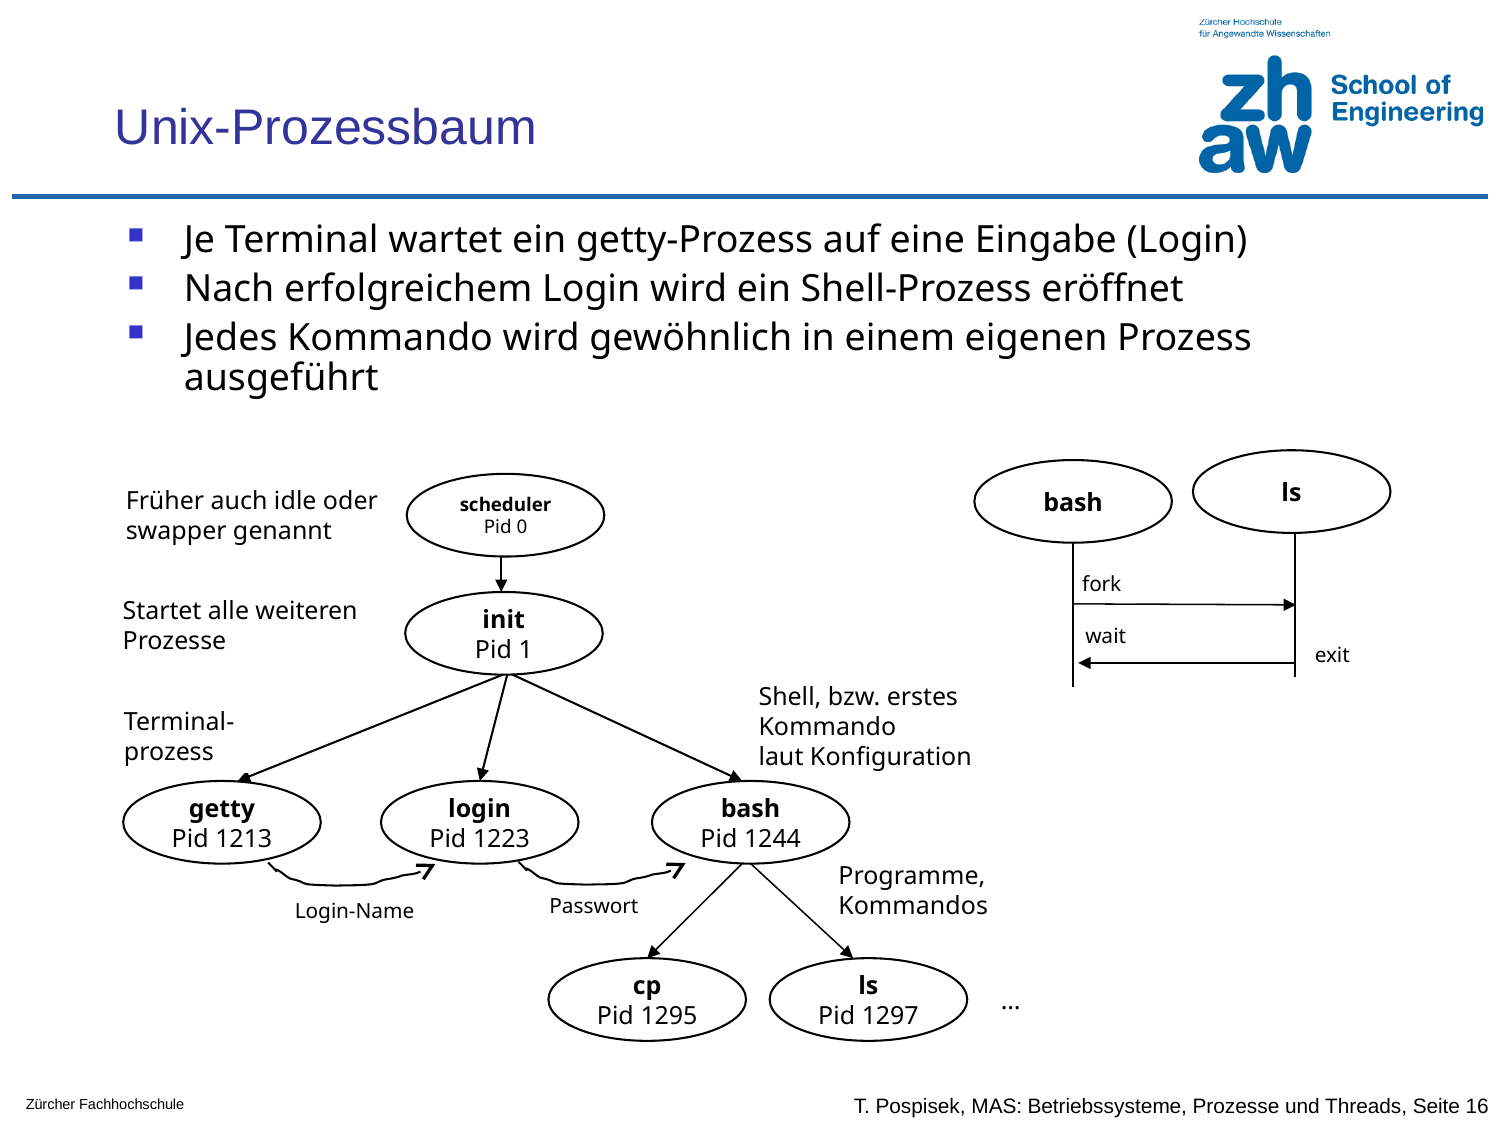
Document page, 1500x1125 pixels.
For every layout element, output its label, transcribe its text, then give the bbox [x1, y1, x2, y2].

text_box cp Pid 1295 [548, 958, 747, 1041]
text_box fork [1067, 563, 1072, 604]
text_box Startet alle weiteren Prozesse [108, 587, 380, 662]
text_box init Pid 1 [405, 591, 603, 675]
list Je Terminal wartet ein getty-Prozess auf eine Eingabe (Login) Nach erfolgreichem Login wird ein Shell-Prozess eröffnet Jedes Kommando wird gewöhnlich in einem eigenen Prozess ausgeführt [112, 212, 1363, 388]
text_box bash Pid 1244 [651, 780, 850, 864]
text_box Terminal- prozess [109, 698, 250, 773]
title Unix-Prozessbaum [99, 50, 1379, 163]
text_box Login-Name [280, 890, 430, 931]
text_box Programme, Kommandos [823, 851, 1008, 927]
text_box Shell, bzw. erstes Kommando laut Konfiguration [743, 672, 988, 778]
text_box getty Pid 1213 [123, 780, 321, 864]
text_box Früher auch idle oder swapper genannt [111, 476, 400, 552]
text_box scheduler Pid 0 [406, 473, 605, 557]
text_box exit [1299, 634, 1365, 675]
text_box Passwort [534, 885, 654, 926]
text_box login Pid 1223 [380, 780, 579, 864]
text_box ls [1192, 450, 1391, 533]
text_box wait [1074, 615, 1142, 656]
picture [1199, 19, 1483, 173]
text_box … [986, 976, 1036, 1022]
text_box fork [1074, 563, 1137, 604]
text_box ls Pid 1297 [769, 958, 968, 1041]
text_box bash [974, 460, 1172, 543]
